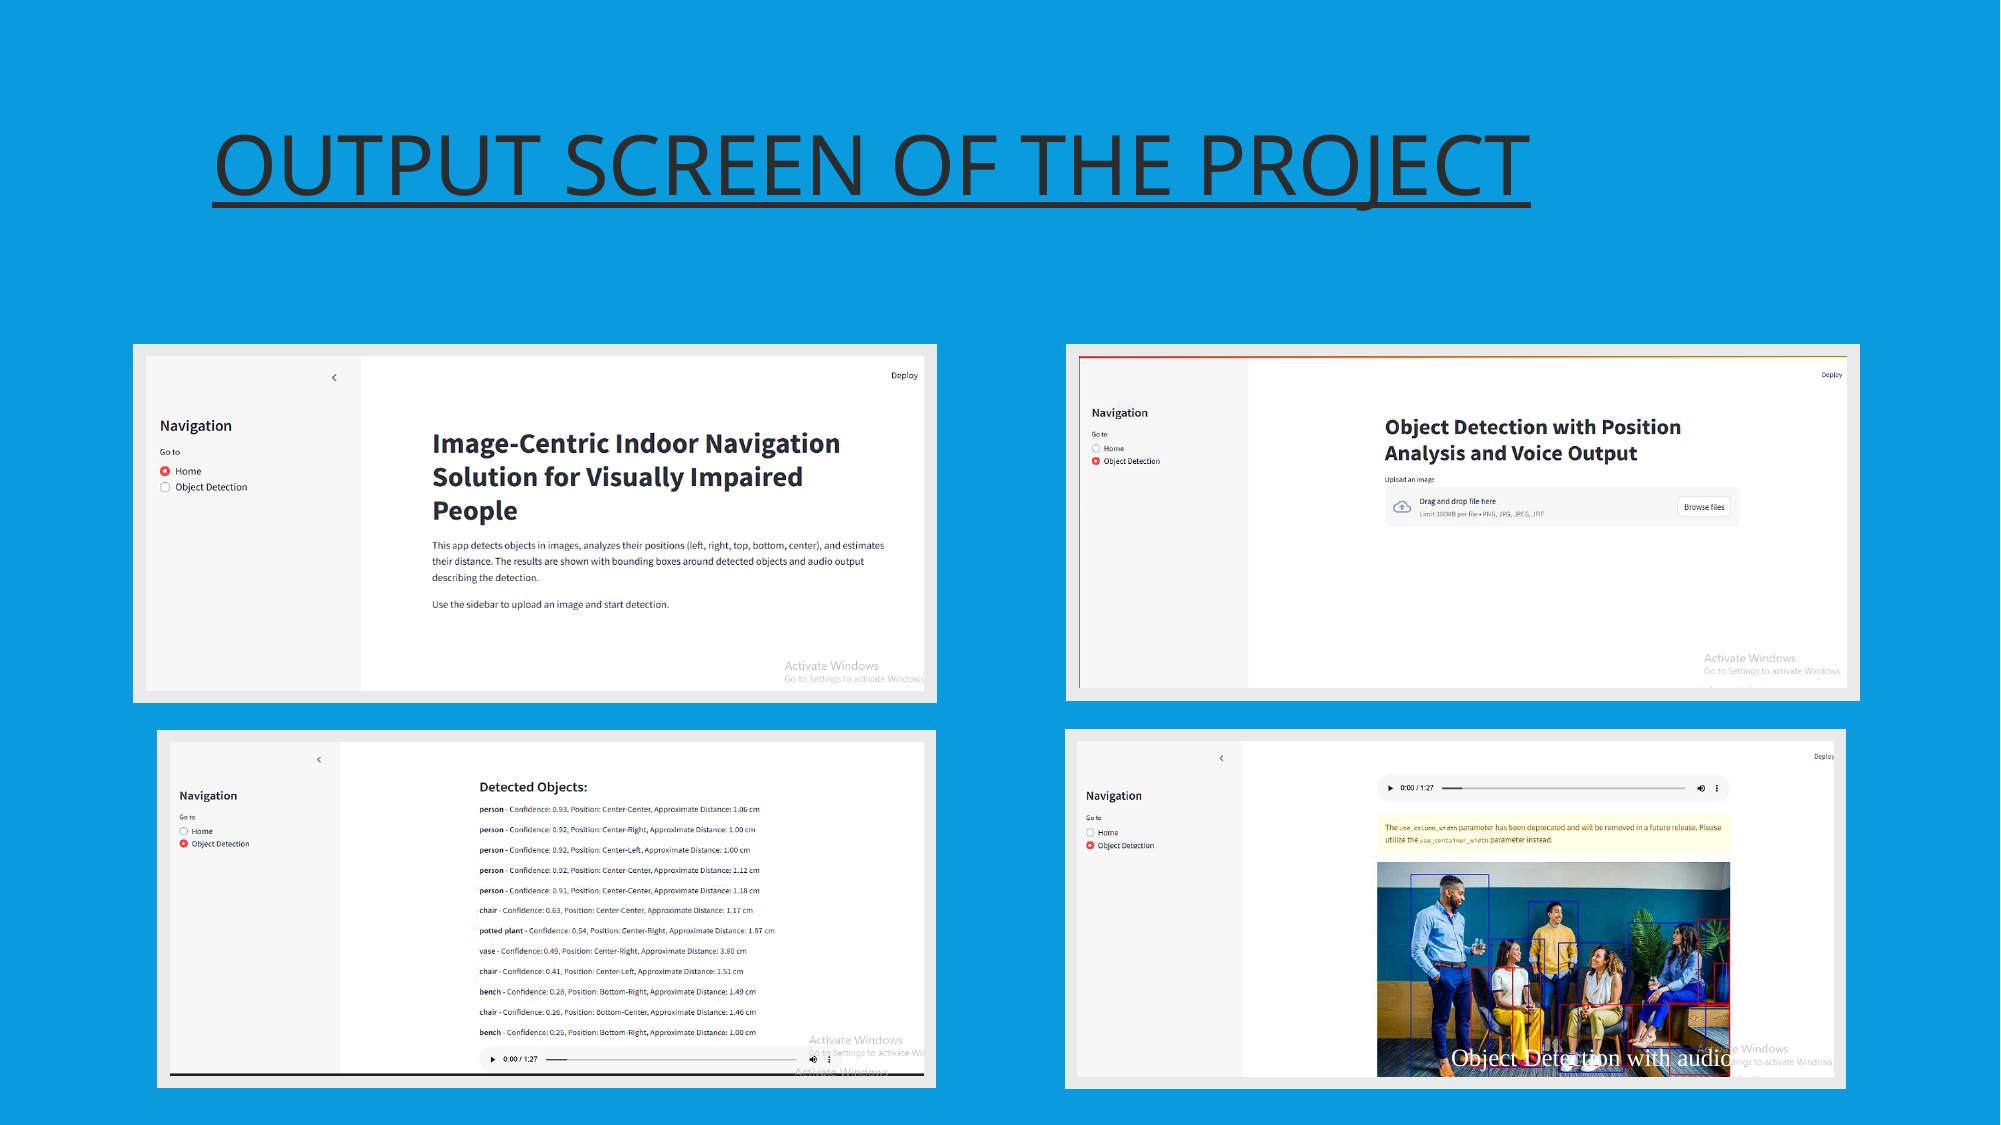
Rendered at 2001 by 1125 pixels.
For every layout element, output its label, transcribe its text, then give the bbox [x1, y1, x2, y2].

picture [1078, 356, 1848, 689]
text_box Object Detection with audio: [1436, 1033, 1887, 1079]
picture [145, 356, 925, 691]
picture [169, 742, 924, 1076]
title Output screen of the project [197, 46, 1803, 295]
picture [1077, 741, 1834, 1077]
